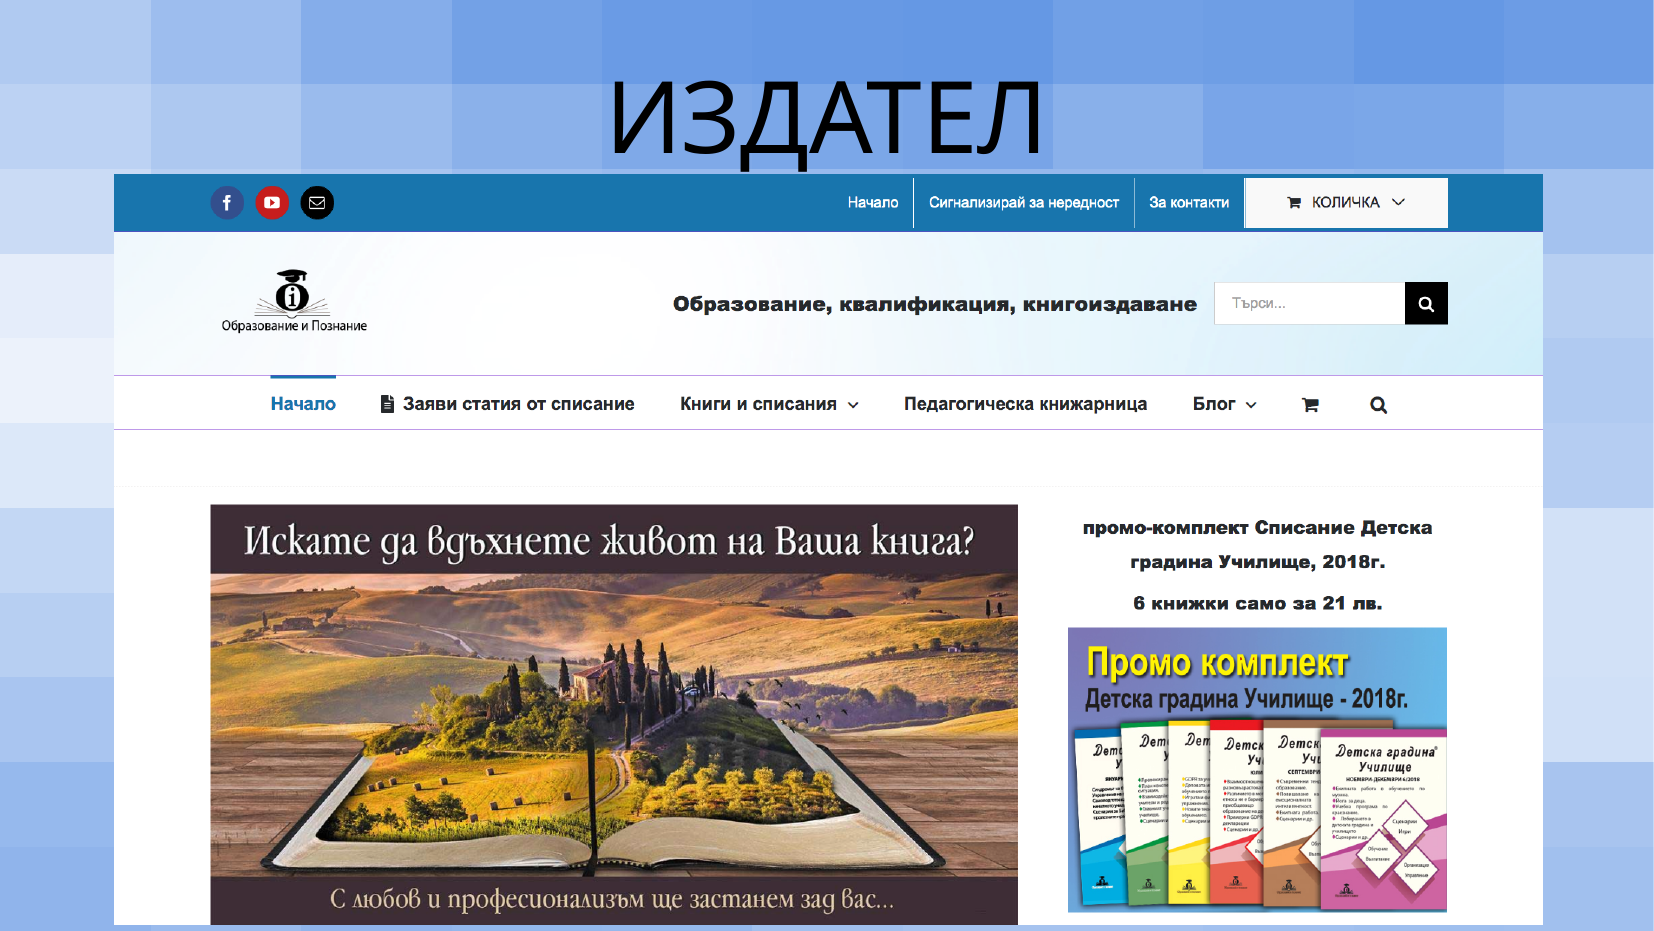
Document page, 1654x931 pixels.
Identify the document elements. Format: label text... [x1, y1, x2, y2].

title ИЗДАТЕЛ [39, 37, 1615, 193]
picture [0, 0, 1654, 931]
